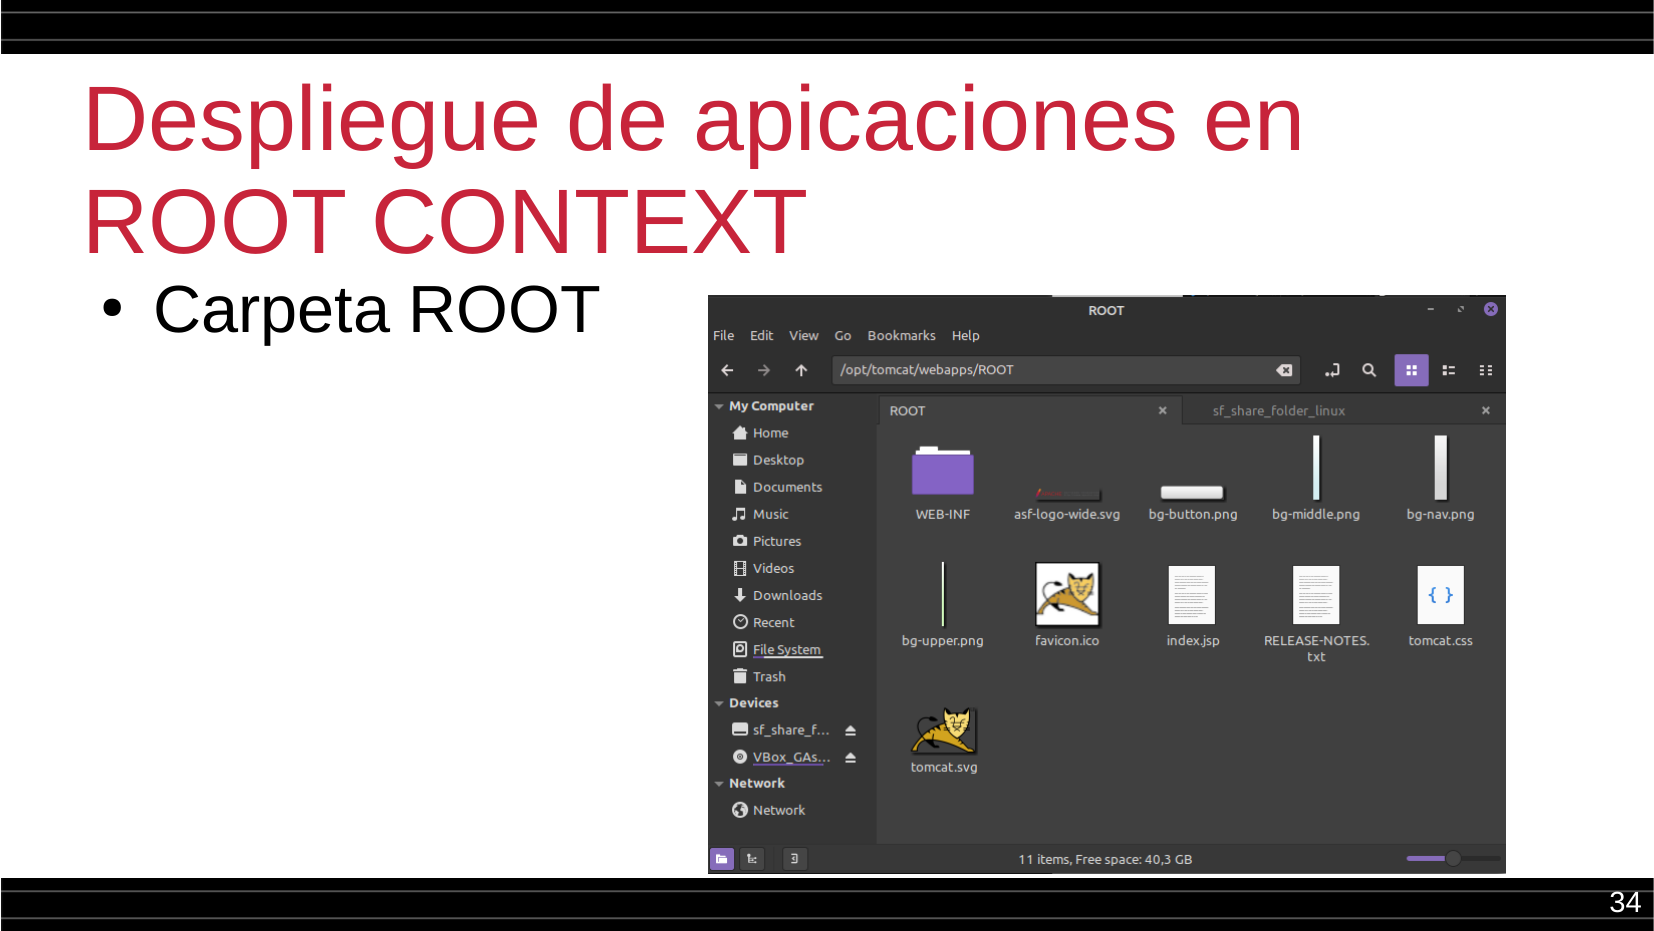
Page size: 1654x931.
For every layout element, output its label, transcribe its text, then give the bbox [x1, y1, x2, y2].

title Despliegue de apicaciones en ROOT CONTEXT [82, 67, 1571, 271]
picture [708, 295, 1506, 874]
list Carpeta ROOT [82, 271, 1571, 851]
picture [1, 878, 1654, 931]
picture [1, 0, 1654, 54]
